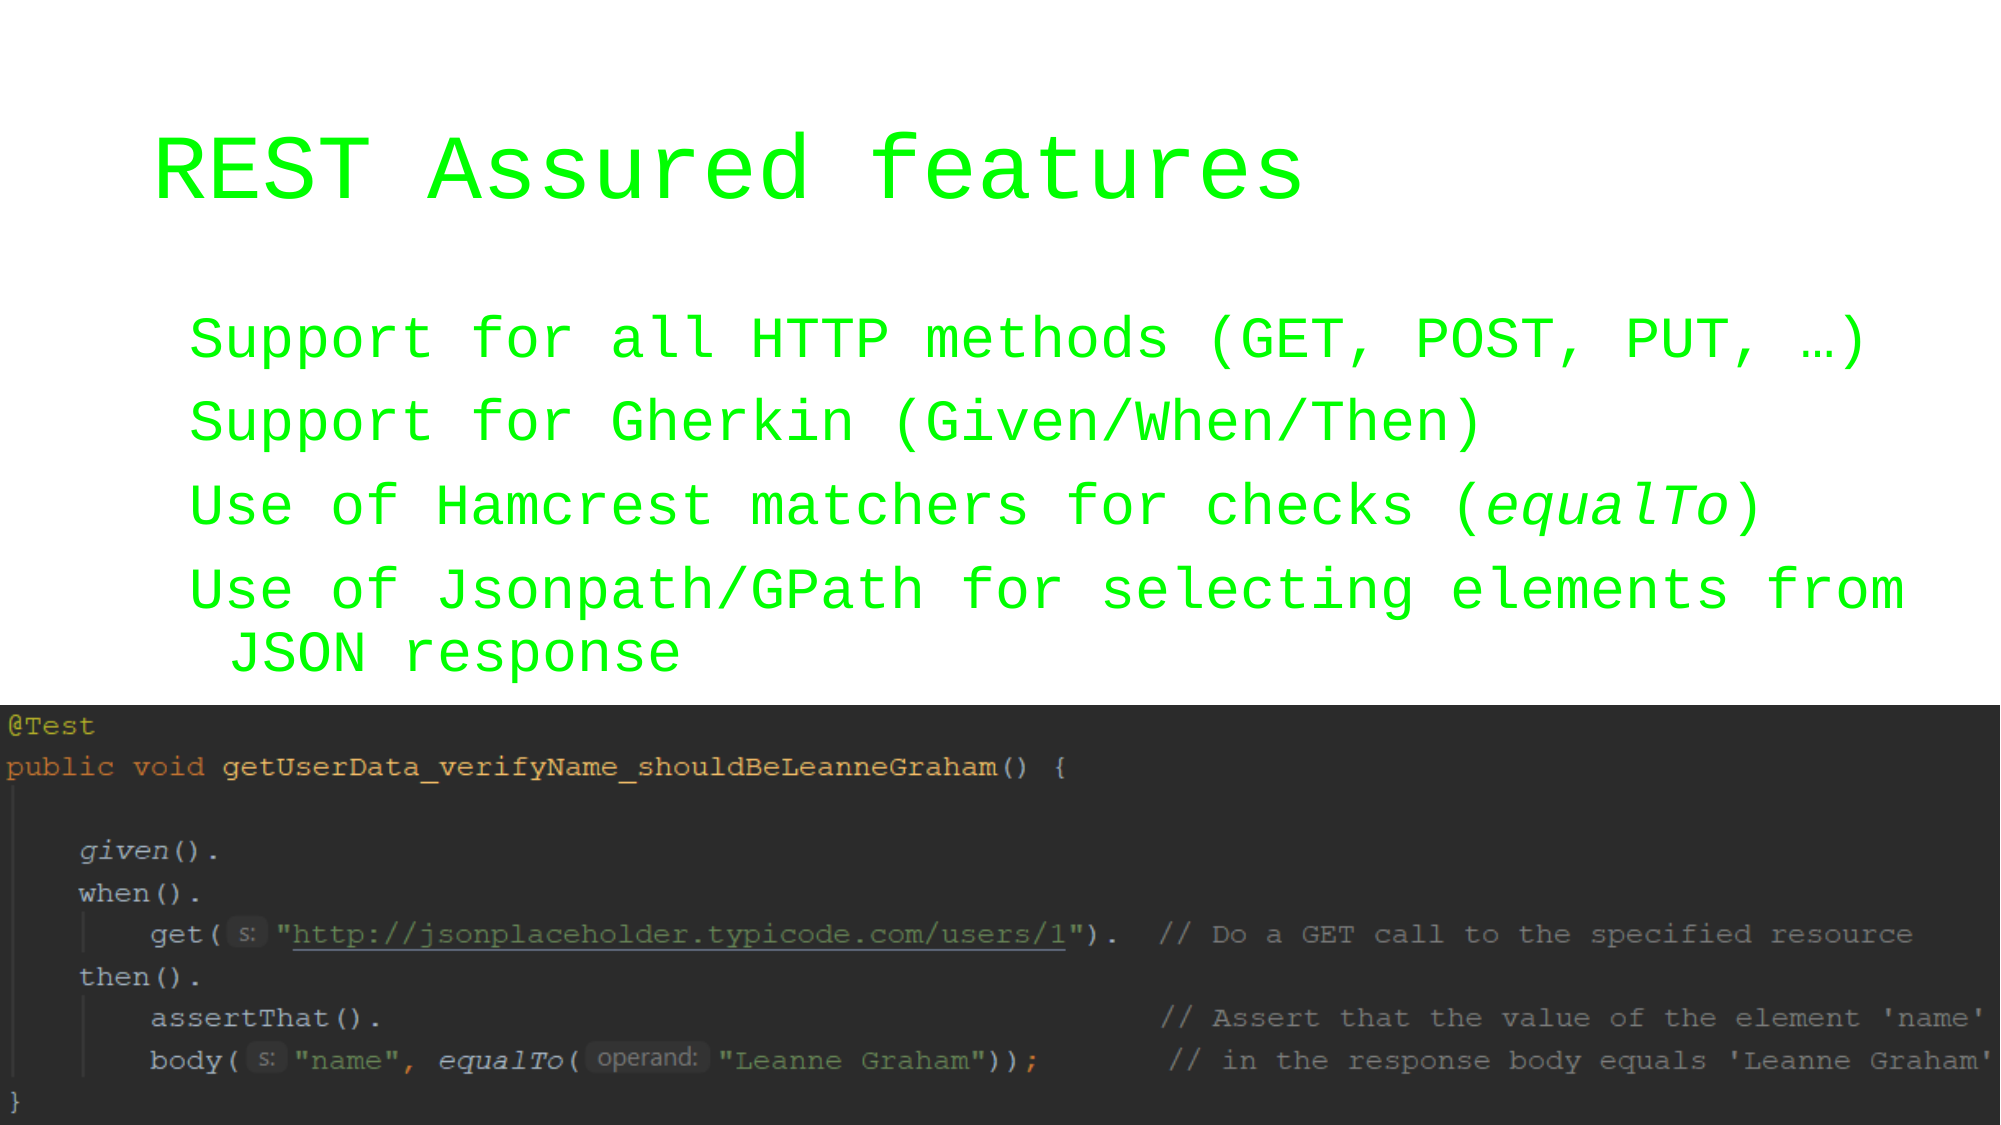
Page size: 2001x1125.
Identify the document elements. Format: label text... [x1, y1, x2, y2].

list Support for all HTTP methods (GET, POST, PUT, …) Support for Gherkin (Given/When/Then) Use of Hamcrest matchers for checks (equalTo) Use of Jsonpath/GPath for selecting elements from JSON response [137, 299, 1964, 705]
title REST Assured features [137, 59, 1863, 278]
picture [0, 706, 2000, 1125]
